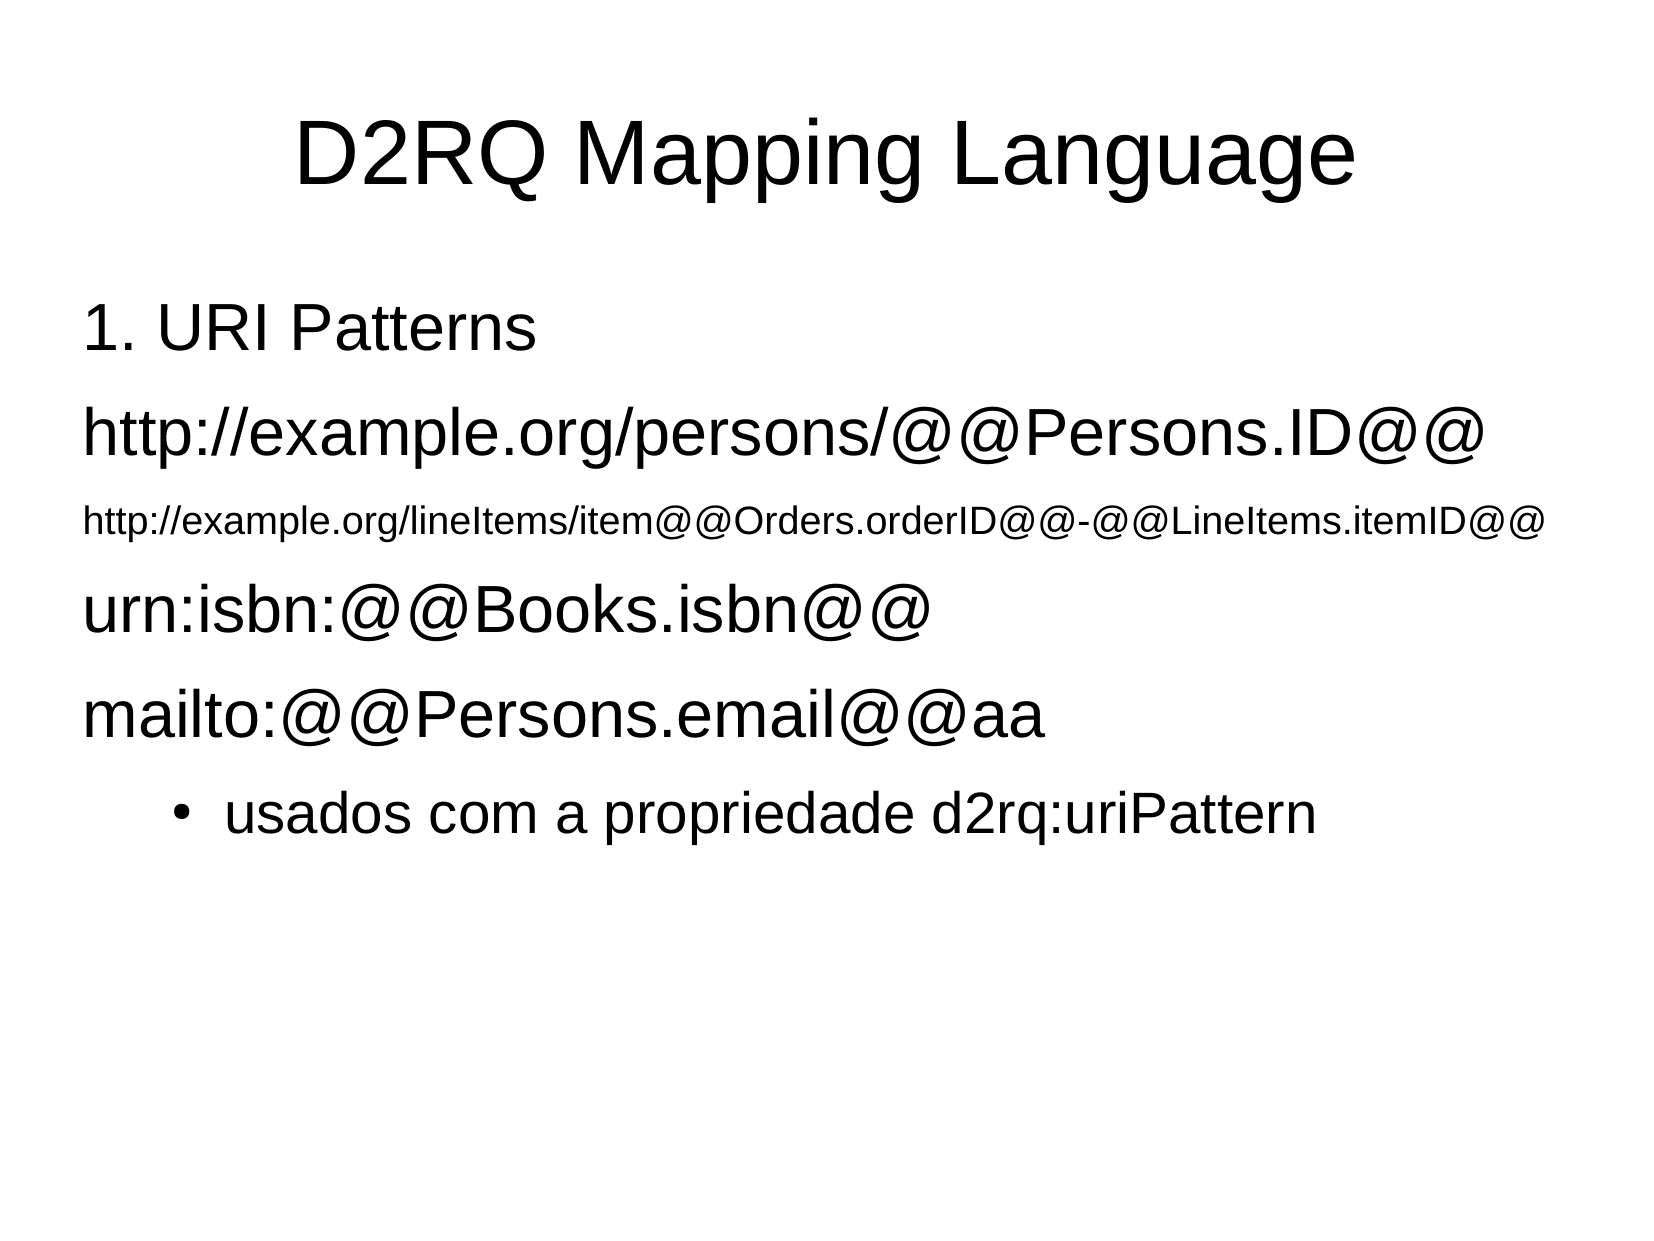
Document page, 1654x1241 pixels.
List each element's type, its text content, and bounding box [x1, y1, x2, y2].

list 1. URI Patterns http://example.org/persons/@@Persons.ID@@ http://example.org/lineItems/item@@Orders.orderID@@-@@LineItems.itemID@@ urn:isbn:@@Books.isbn@@ mailto:@@Persons.email@@aa usados com a propriedade d2rq:uriPattern [82, 290, 1571, 1094]
title D2RQ Mapping Language [82, 56, 1571, 250]
